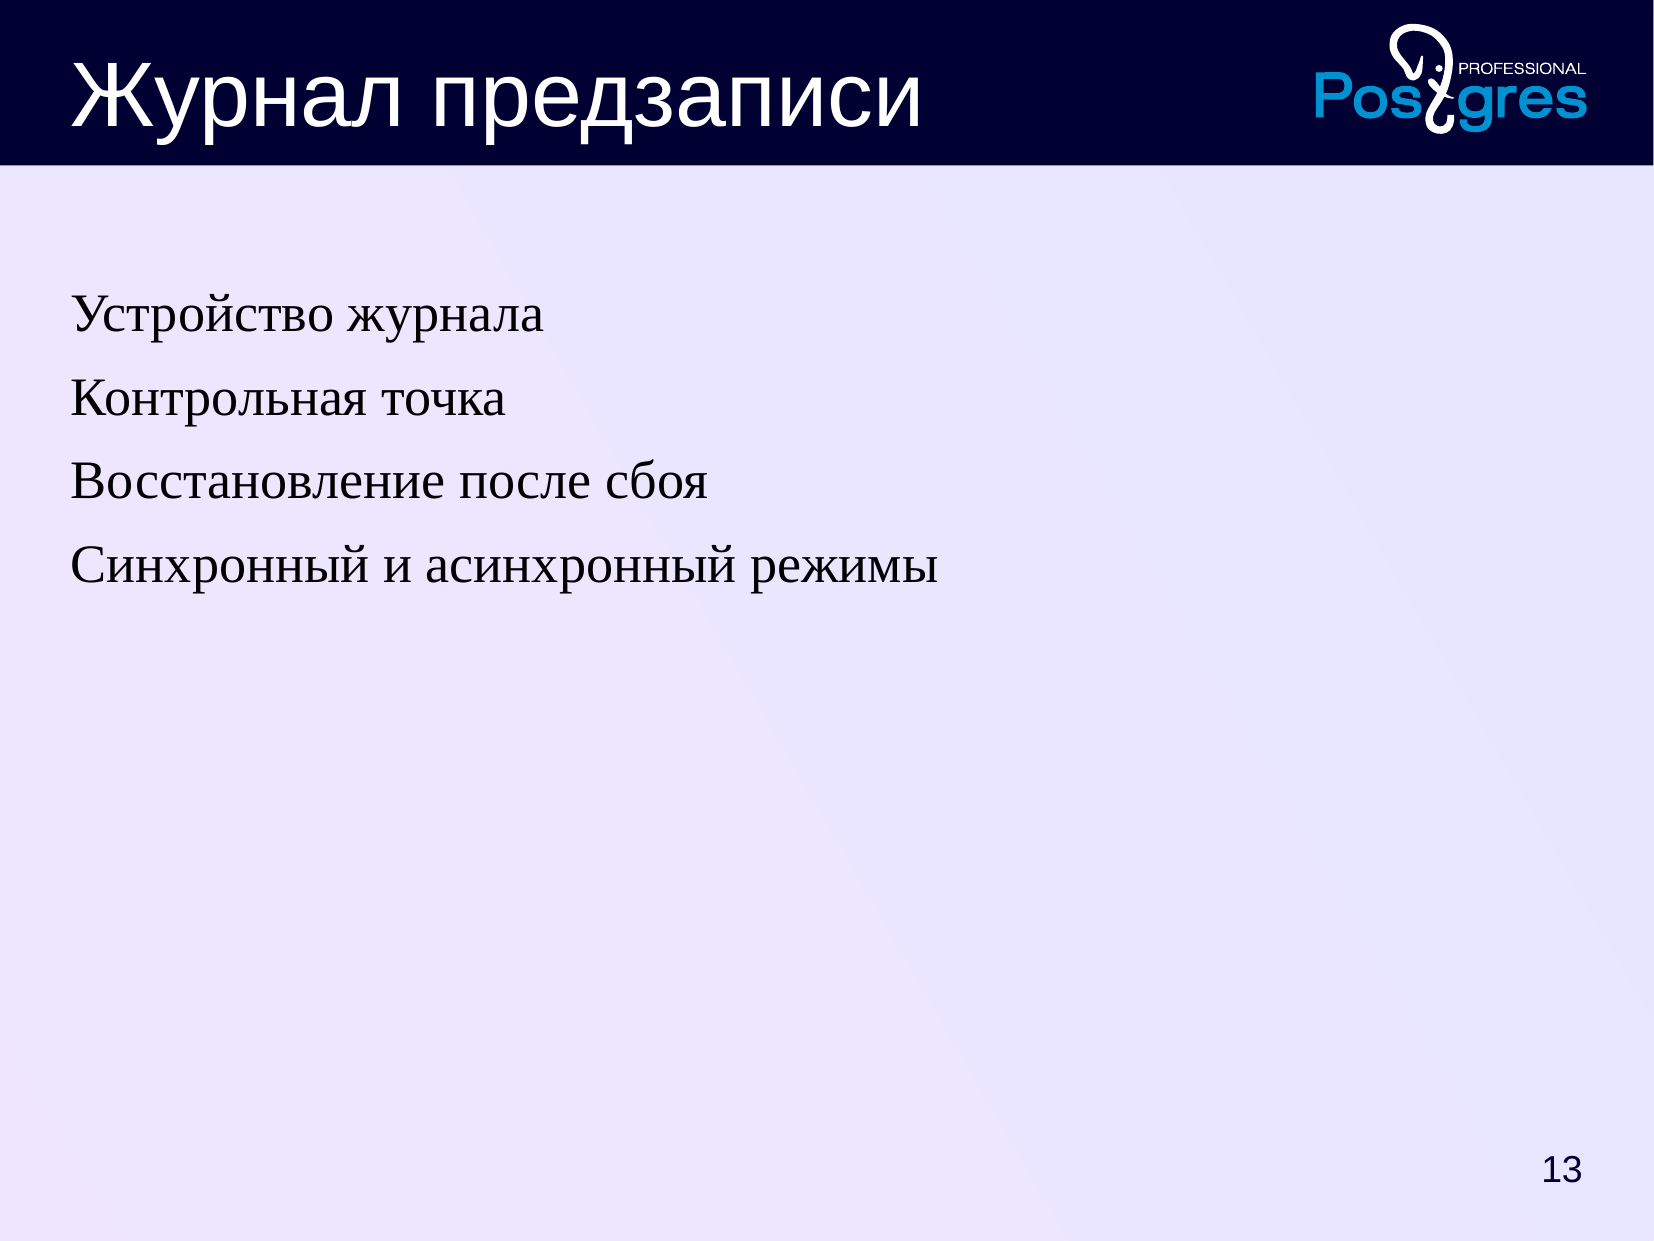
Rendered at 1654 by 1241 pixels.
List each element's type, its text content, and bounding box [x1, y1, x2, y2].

title Журнал предзаписи [70, 43, 1241, 147]
list Устройство журнала Контрольная точка Восстановление после сбоя Синхронный и асинхронный режимы [70, 283, 1559, 1003]
